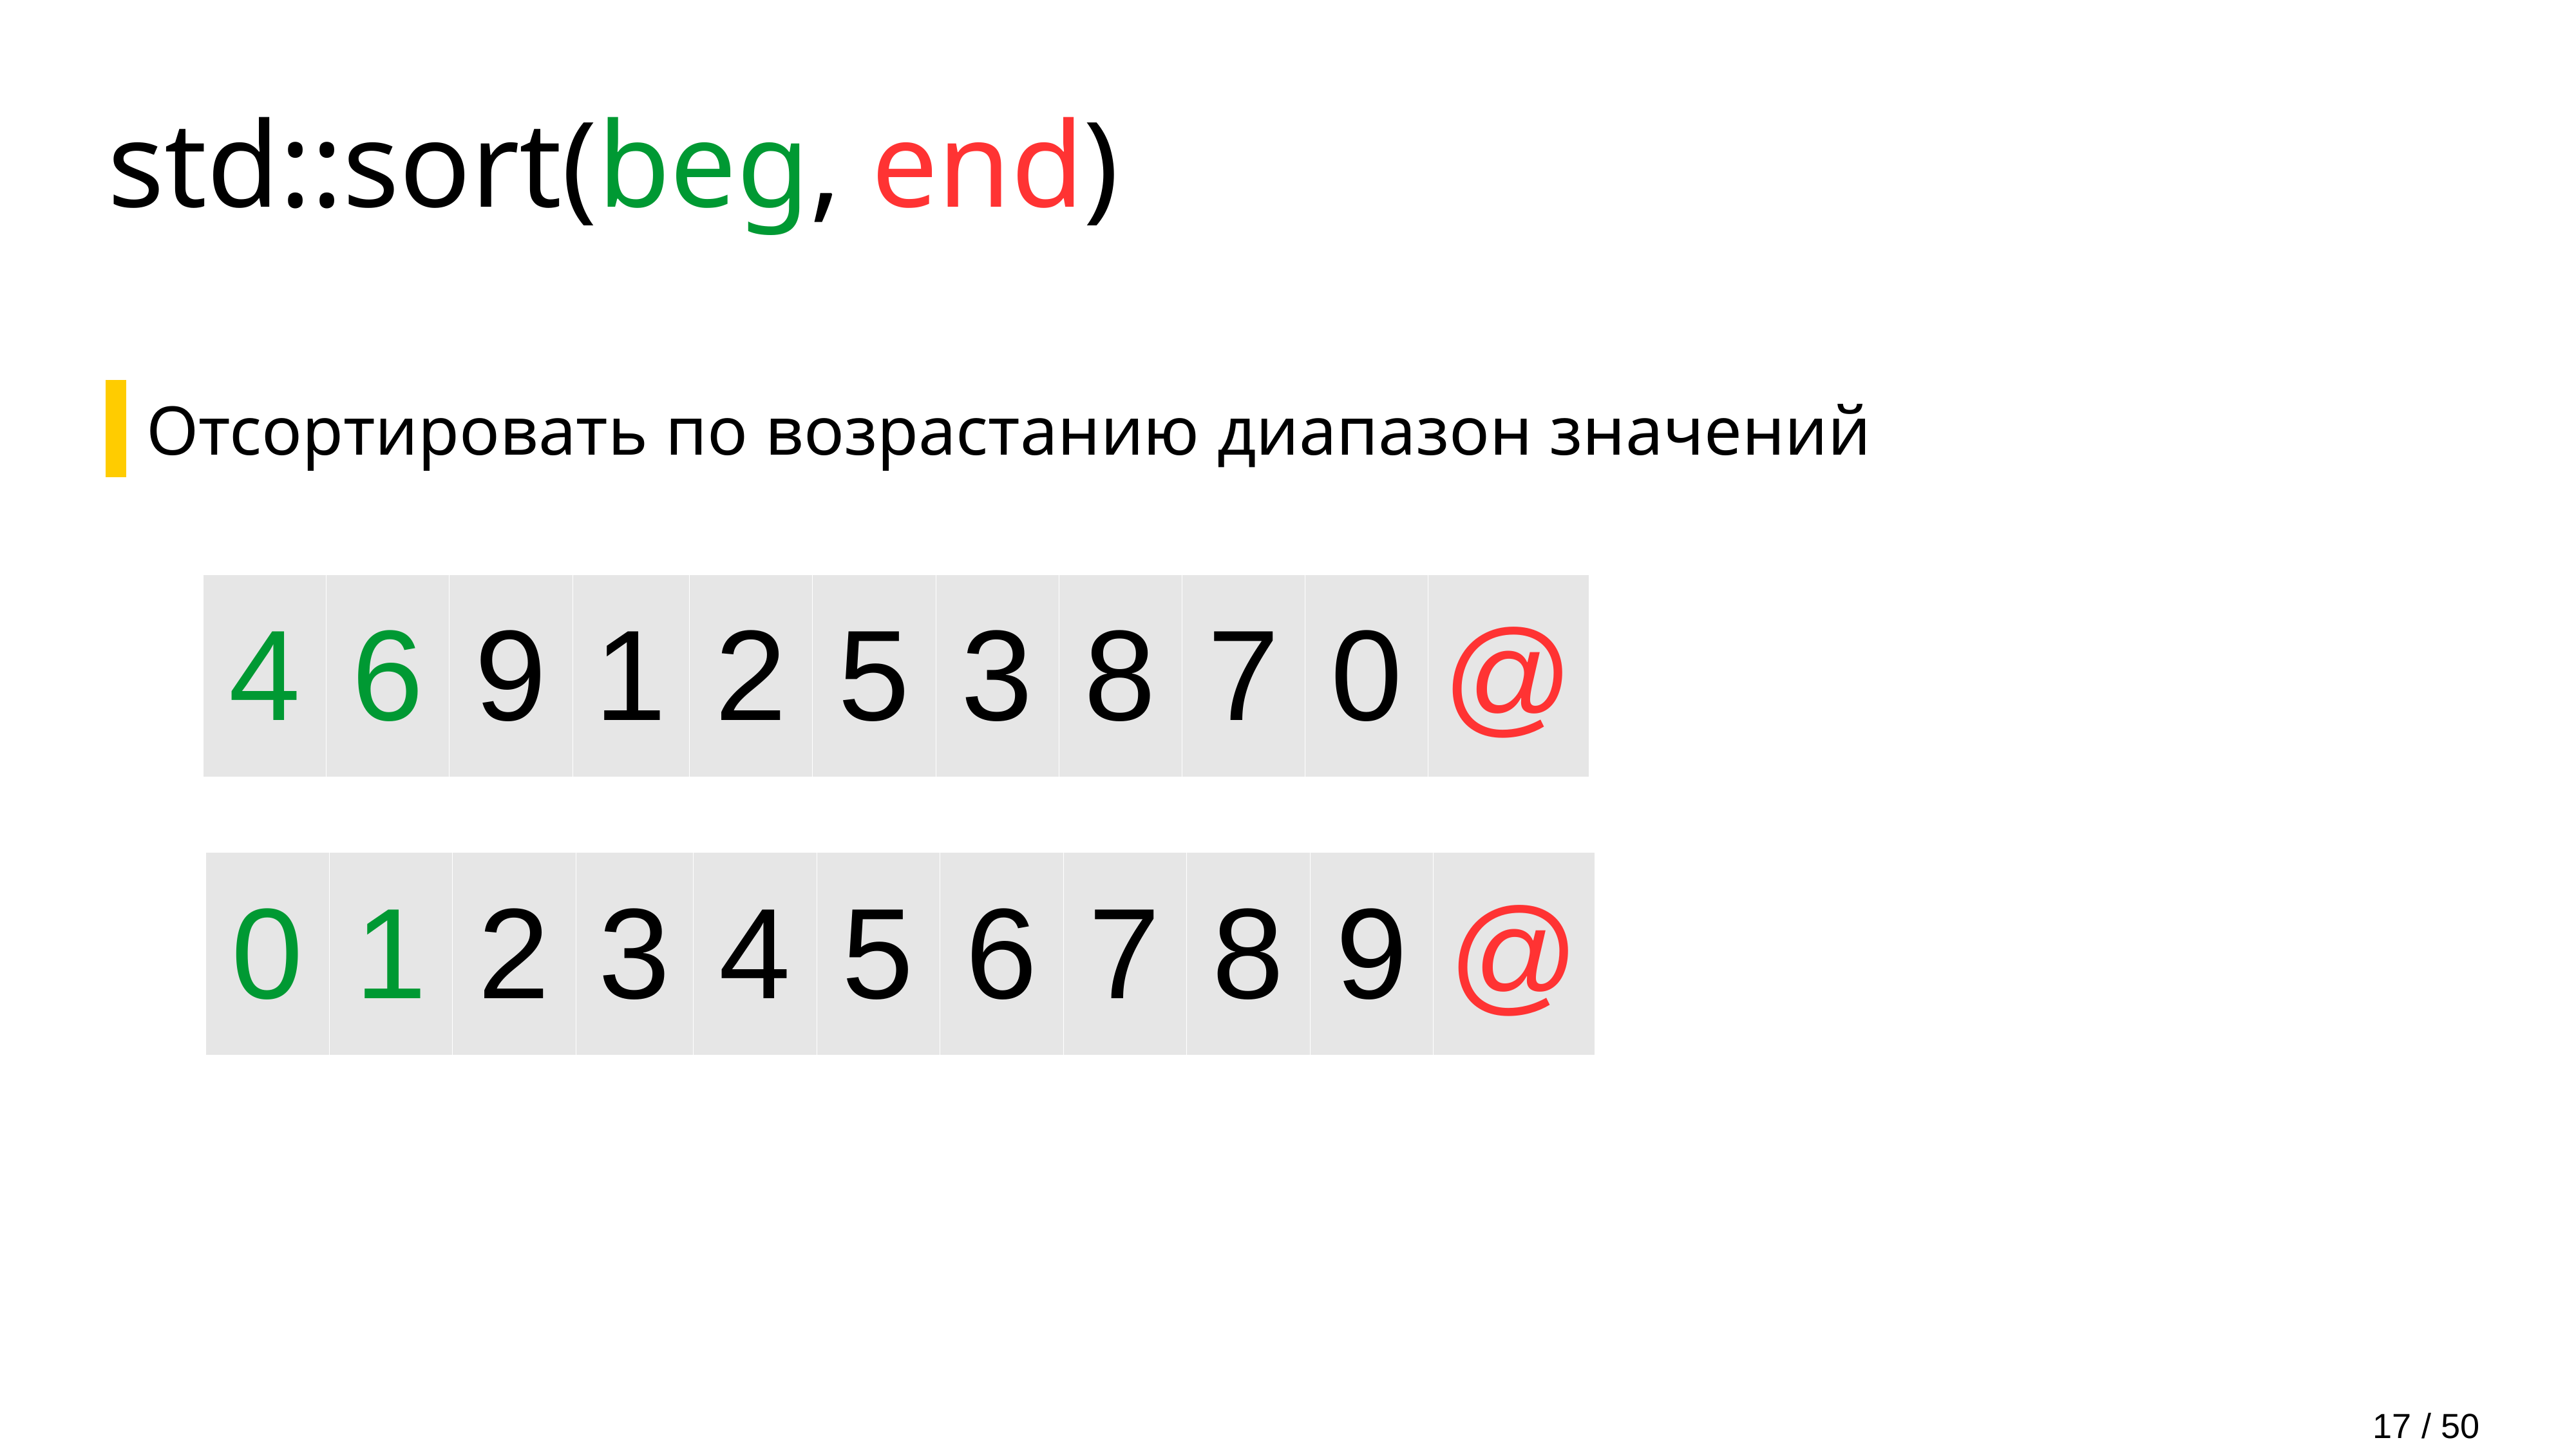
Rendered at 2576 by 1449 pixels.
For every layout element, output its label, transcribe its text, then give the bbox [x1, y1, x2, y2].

table_header 1 [573, 575, 689, 777]
text_box <number> / 50 [2363, 1402, 2576, 1449]
table_header @ [1428, 575, 1589, 777]
text_box Отсортировать по возрастанию диапазон значений [96, 364, 2512, 1419]
table_header 8 [1187, 853, 1310, 1055]
table_header @ [1434, 853, 1595, 1055]
table_header 4 [204, 575, 326, 777]
table_header 9 [1311, 853, 1433, 1055]
table_header 7 [1182, 575, 1305, 777]
table_header 7 [1064, 853, 1186, 1055]
table_header 5 [813, 575, 936, 777]
table_header 2 [690, 575, 812, 777]
table_header 3 [576, 853, 693, 1055]
table_header 4 [694, 853, 817, 1055]
table_header 5 [817, 853, 940, 1055]
table_header 2 [453, 853, 576, 1055]
table_header 3 [936, 575, 1059, 777]
table_header 8 [1059, 575, 1182, 777]
table_header 6 [327, 575, 449, 777]
table_header 1 [330, 853, 452, 1055]
table_header 0 [1305, 575, 1428, 777]
title std::sort(beg, end) [108, 88, 2468, 235]
table_header 9 [450, 575, 573, 777]
table_header 0 [206, 853, 329, 1055]
table_header 6 [940, 853, 1063, 1055]
